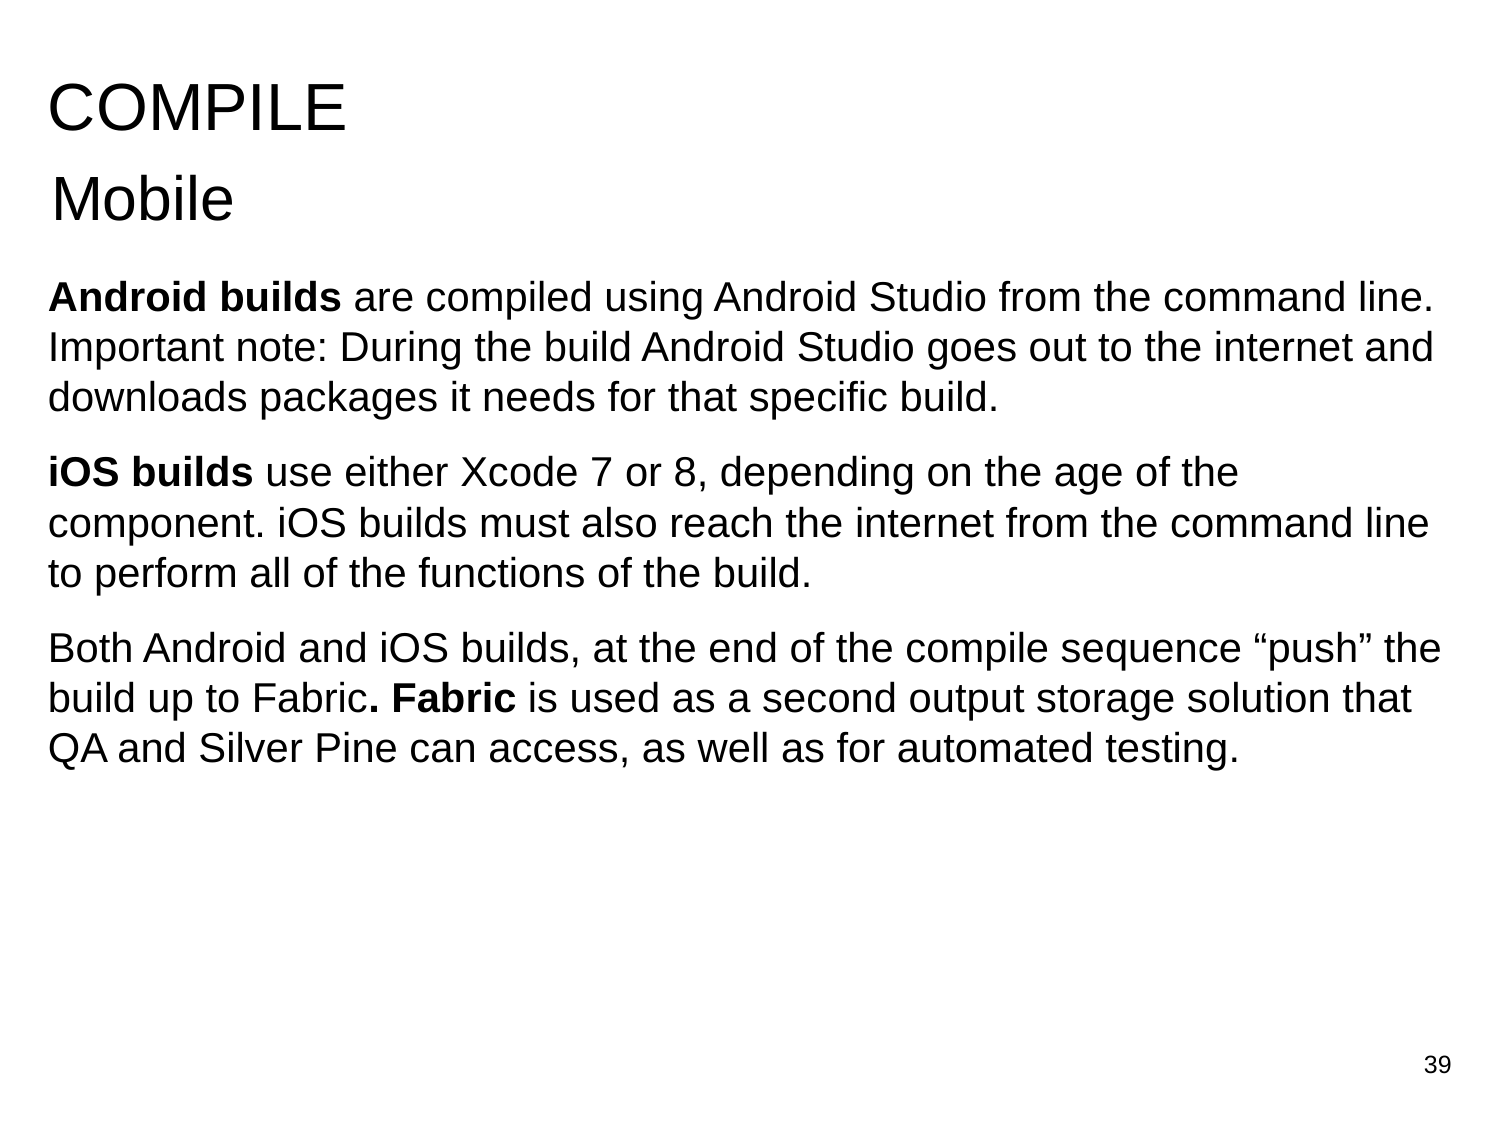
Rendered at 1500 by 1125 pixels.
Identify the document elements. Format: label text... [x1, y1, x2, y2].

title Compile [48, 57, 1452, 150]
slide_number <number> [1325, 1047, 1452, 1080]
list Mobile [48, 150, 1452, 241]
list Android builds are compiled using Android Studio from the command line. Important note: During the build Android Studio goes out to the internet and downloads packages it needs for that specific build. iOS builds use either Xcode 7 or 8, depending on the age of the component. iOS builds must also reach the internet from the command line to perform all of the functions of the build. Both Android and iOS builds, at the end of the compile sequence “push” the build up to Fabric. Fabric is used as a second output storage solution that QA and Silver Pine can access, as well as for automated testing. [48, 262, 1452, 1021]
